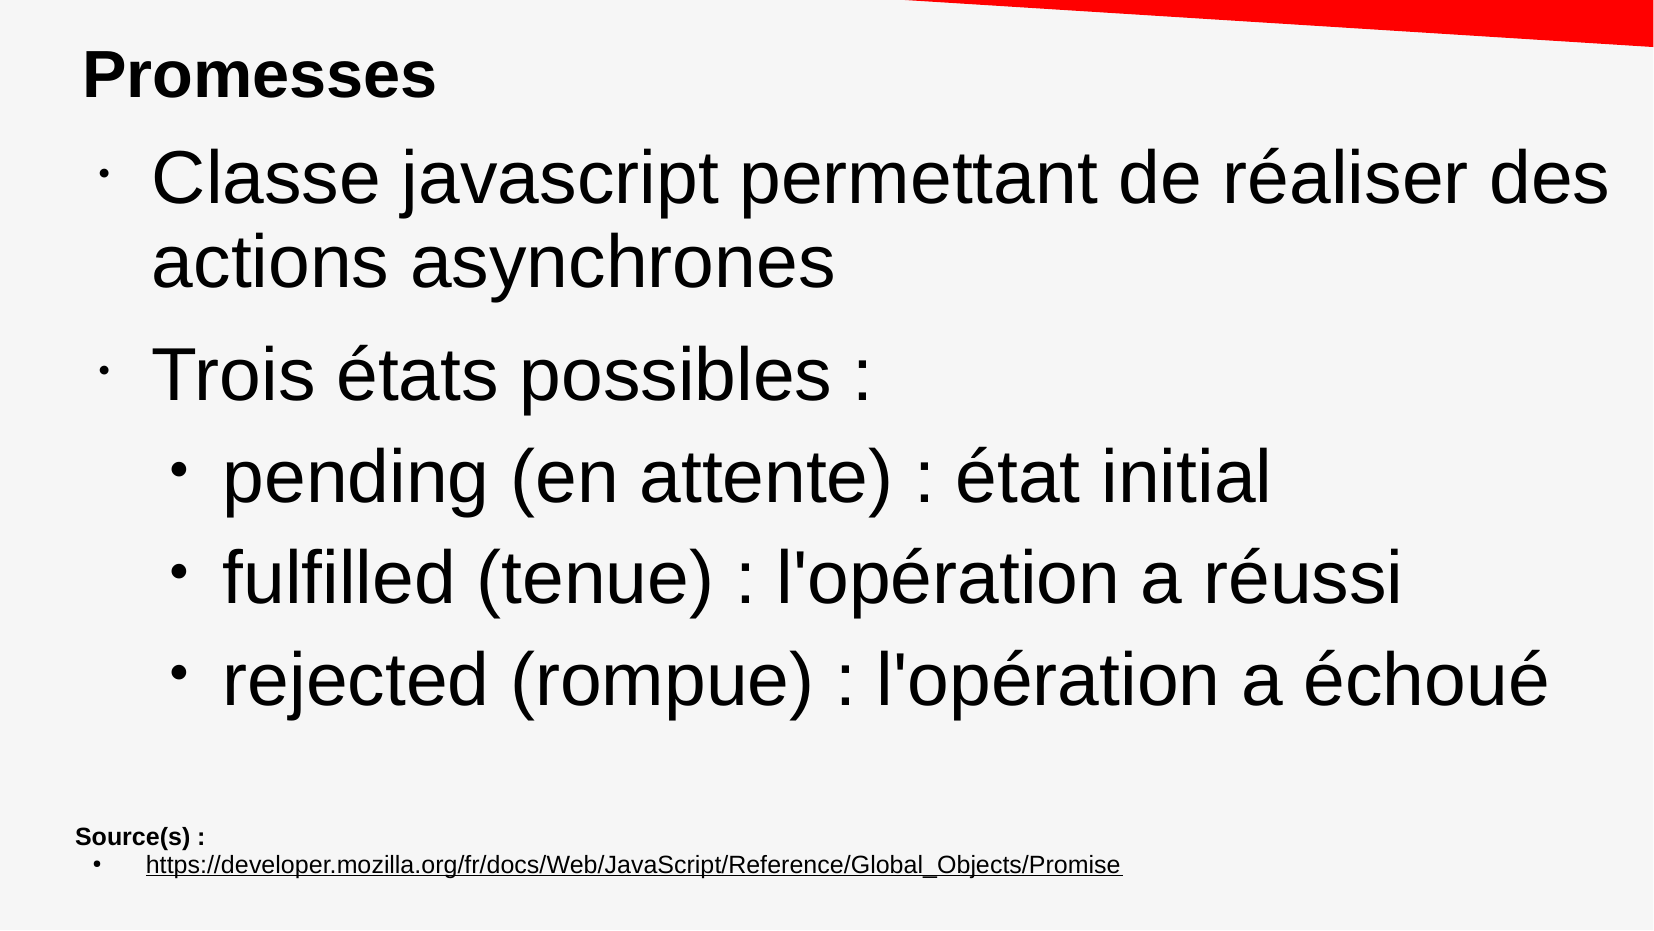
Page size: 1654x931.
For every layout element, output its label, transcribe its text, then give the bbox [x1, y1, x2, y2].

list Classe javascript permettant de réaliser des actions asynchrones Trois états possibles : pending (en attente) : état initial fulfilled (tenue) : l'opération a réussi rejected (rompue) : l'opération a échoué [80, 135, 1620, 798]
text_box Source(s) : https://developer.mozilla.org/fr/docs/Web/JavaScript/Reference/Global_Objects/Promise [60, 814, 1546, 929]
title Promesses [82, 37, 1571, 114]
text_box [904, 0, 1654, 48]
